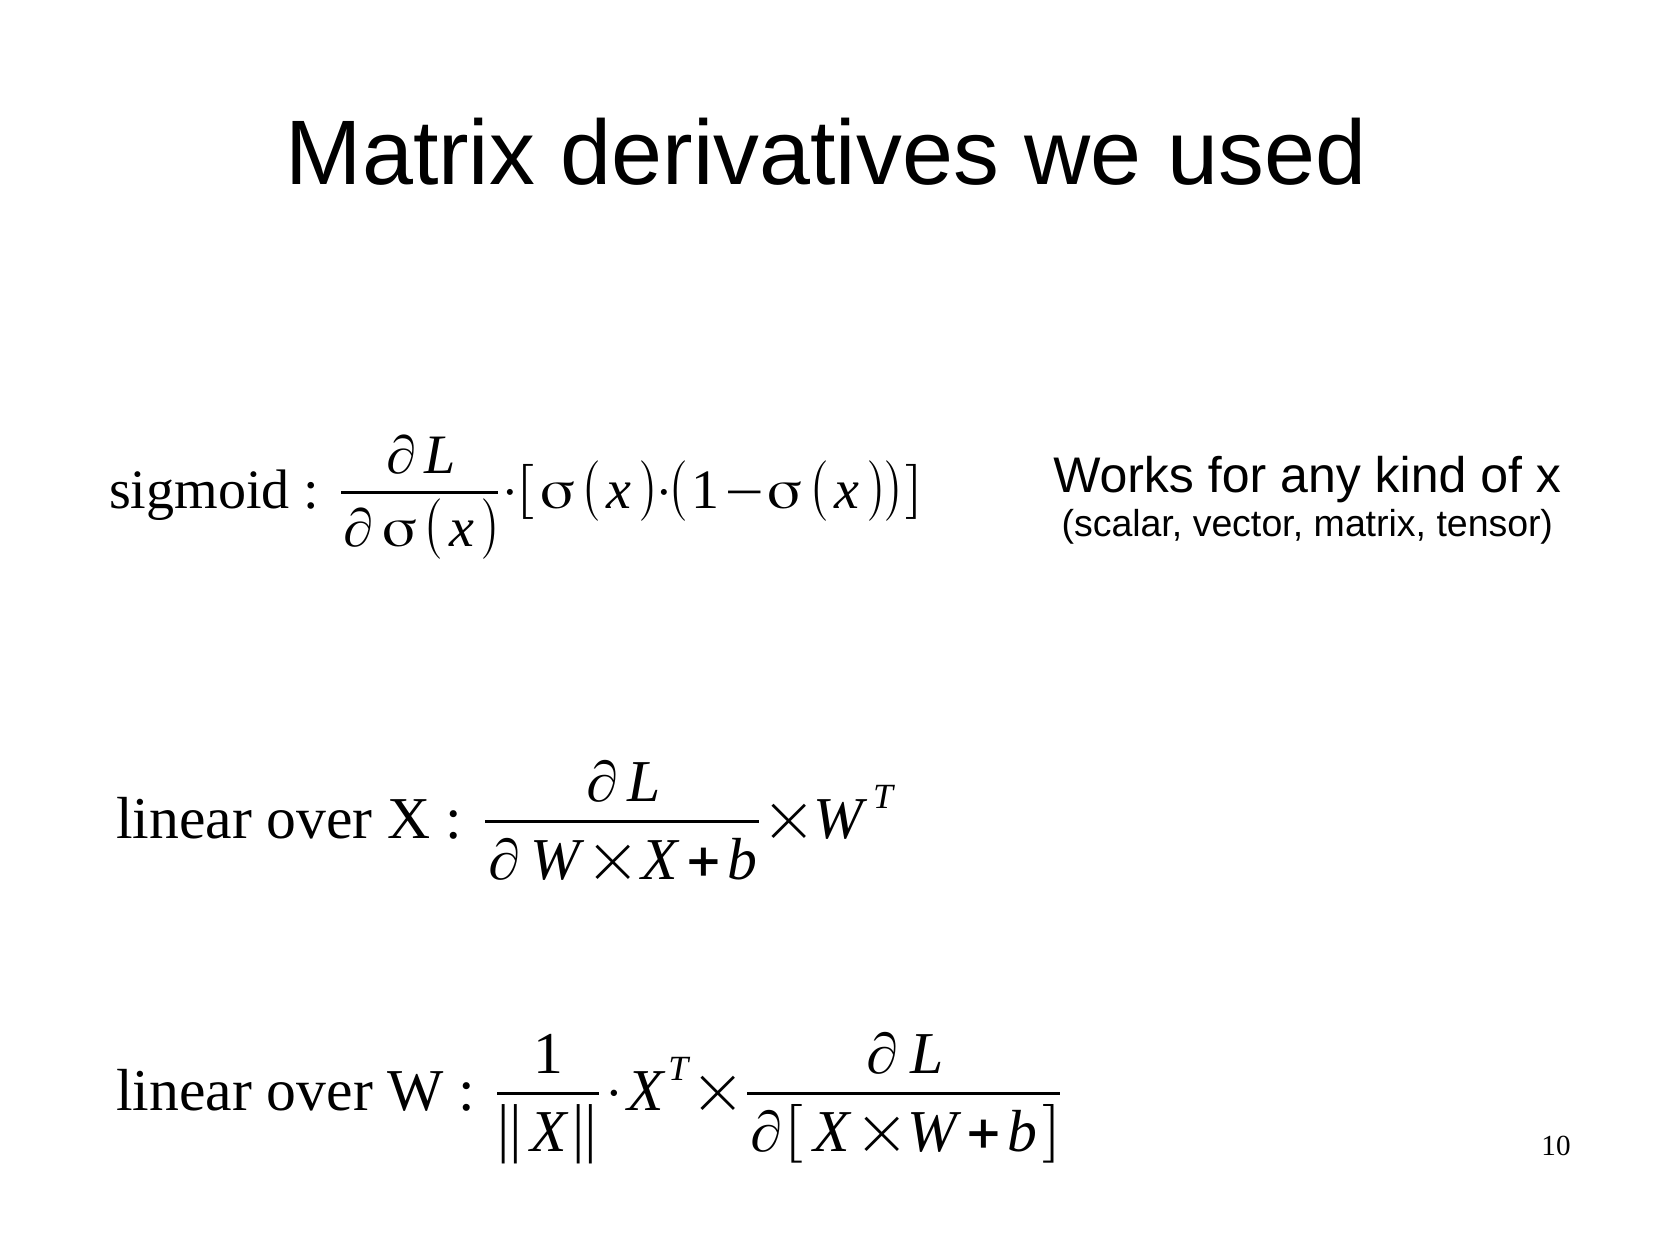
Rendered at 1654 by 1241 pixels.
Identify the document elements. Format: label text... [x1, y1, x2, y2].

text_box Works for any kind of x (scalar, vector, matrix, tensor) [1038, 439, 1577, 553]
chart [101, 749, 910, 892]
chart [101, 1021, 1079, 1166]
chart [95, 424, 936, 563]
title Matrix derivatives we used [82, 49, 1571, 257]
